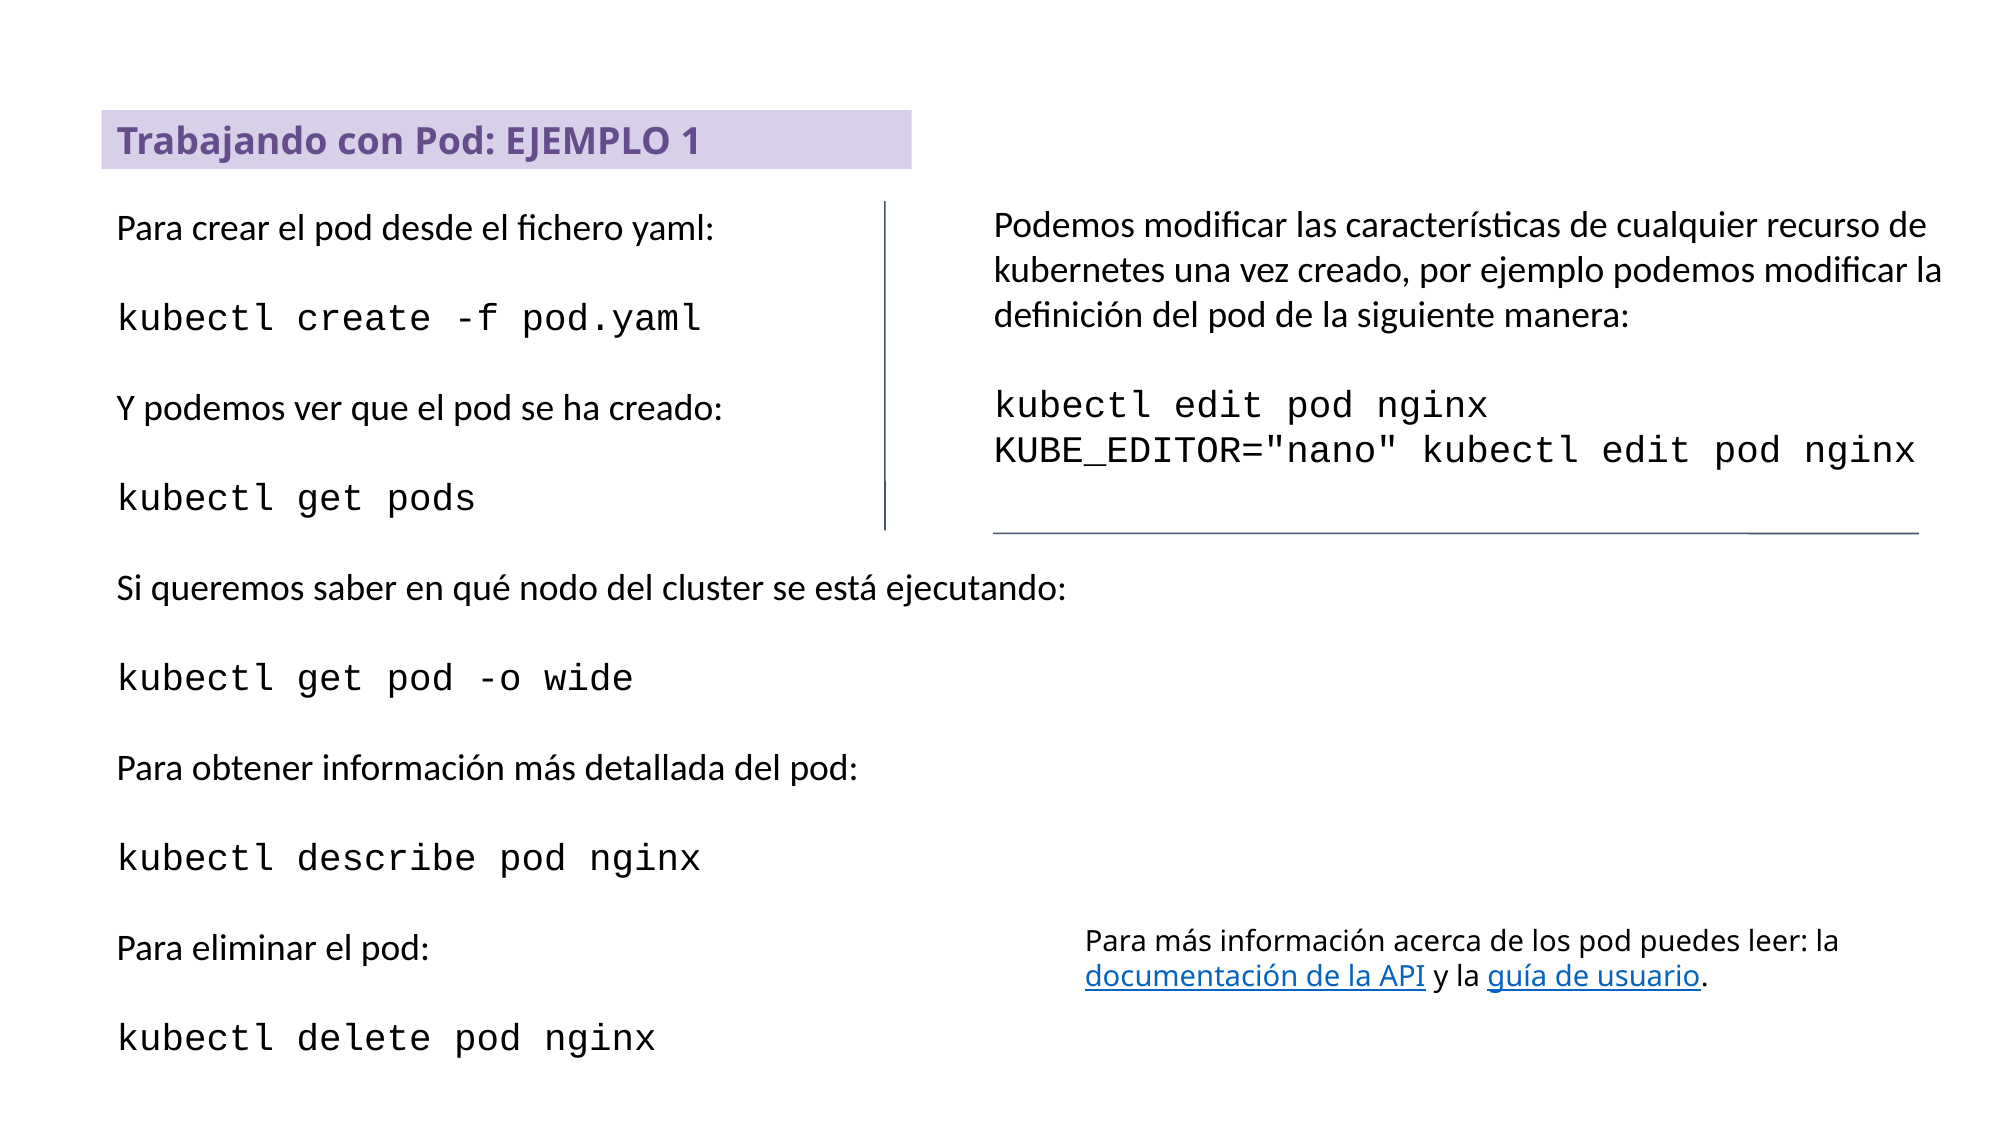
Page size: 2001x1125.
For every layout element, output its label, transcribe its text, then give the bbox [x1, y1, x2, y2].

text_box Podemos modificar las características de cualquier recurso de kubernetes una vez creado, por ejemplo podemos modificar la definición del pod de la siguiente manera: kubectl edit pod nginx KUBE_EDITOR="nano" kubectl edit pod nginx [979, 185, 1966, 460]
text_box Para más información acerca de los pod puedes leer: la documentación de la API y la guía de usuario. [1069, 907, 1977, 1016]
text_box Para crear el pod desde el fichero yaml: kubectl create -f pod.yaml Y podemos ver que el pod se ha creado: kubectl get pods Si queremos saber en qué nodo del cluster se está ejecutando: kubectl get pod -o wide Para obtener información más detallada del pod: kubectl describe pod nginx Para eliminar el pod: kubectl delete pod nginx [101, 195, 1977, 901]
text_box Trabajando con Pod: EJEMPLO 1 [101, 110, 912, 170]
